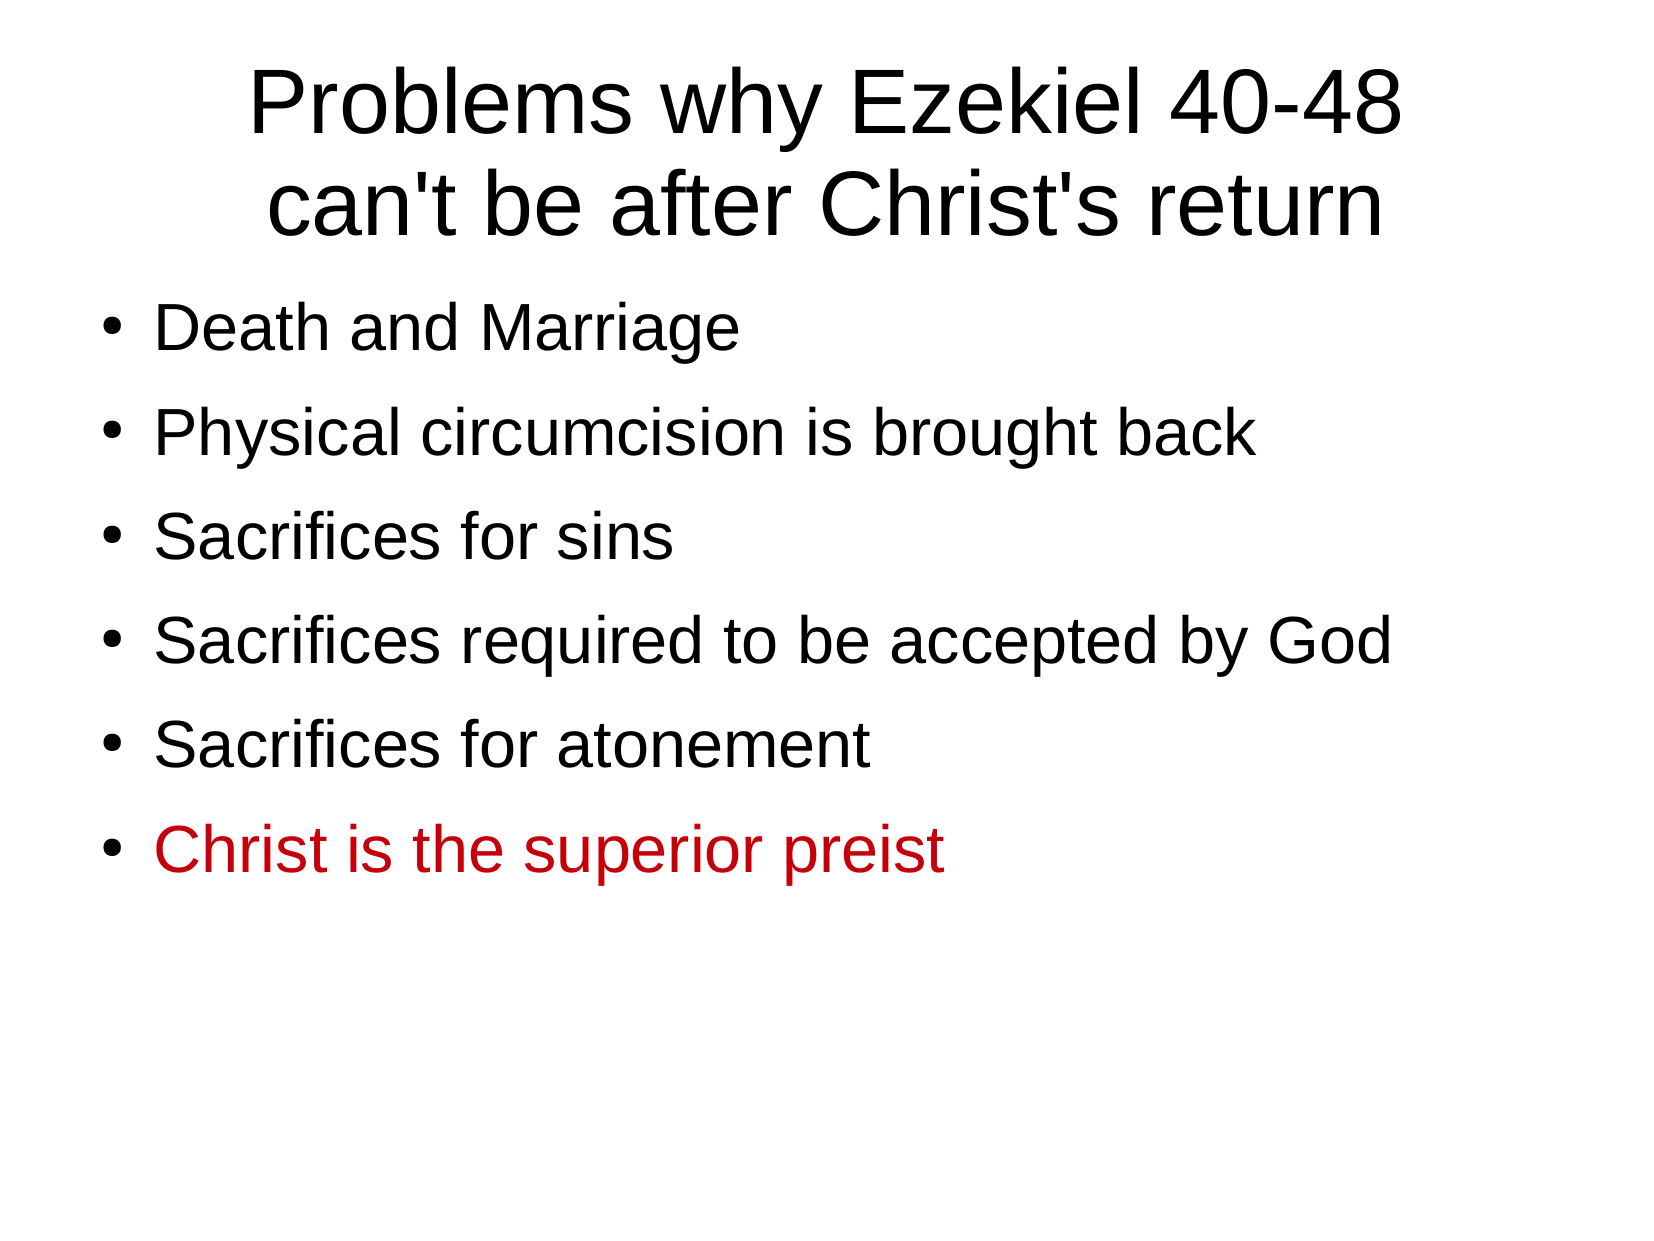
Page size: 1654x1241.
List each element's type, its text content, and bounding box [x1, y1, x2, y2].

list Death and Marriage Physical circumcision is brought back Sacrifices for sins Sacrifices required to be accepted by God Sacrifices for atonement Christ is the superior preist [82, 290, 1571, 1109]
title Problems why Ezekiel 40-48 can't be after Christ's return [82, 49, 1571, 257]
